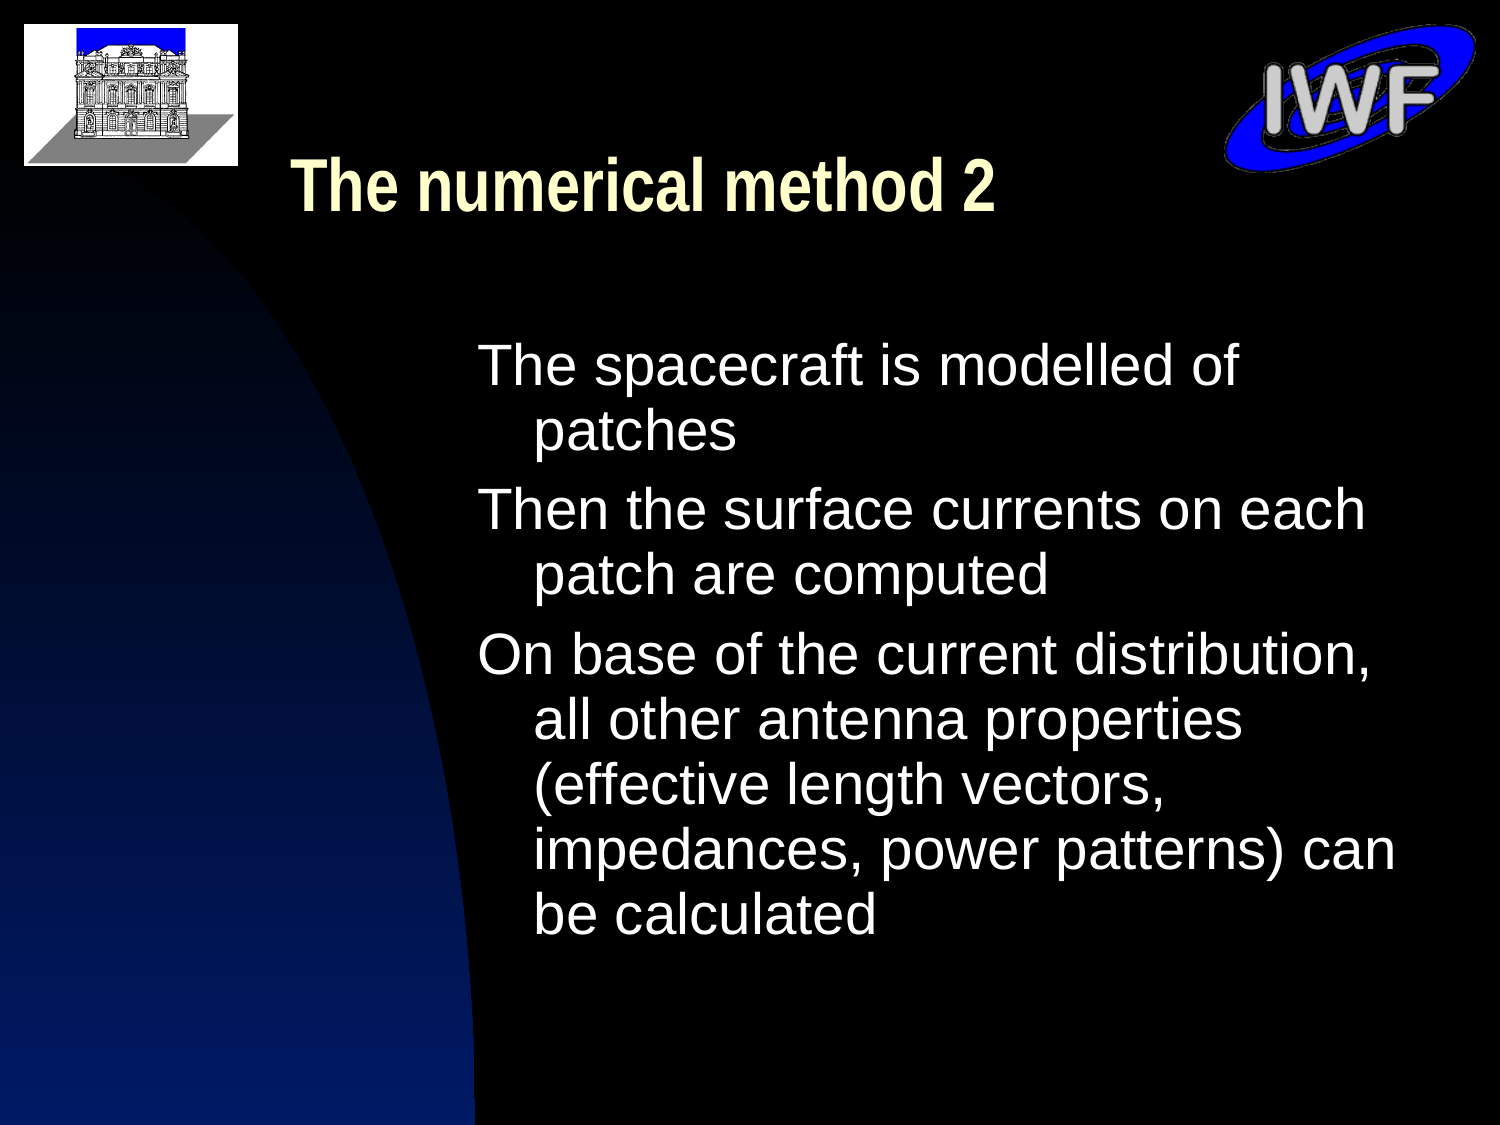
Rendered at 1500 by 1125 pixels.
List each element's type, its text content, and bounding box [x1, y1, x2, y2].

list The spacecraft is modelled of patches Then the surface currents on each patch are computed On base of the current distribution, all other antenna properties (effective length vectors, impedances, power patterns) can be calculated [462, 324, 1463, 1001]
picture [1224, 24, 1476, 173]
title The numerical method 2 [275, 99, 1463, 288]
picture [24, 24, 238, 166]
